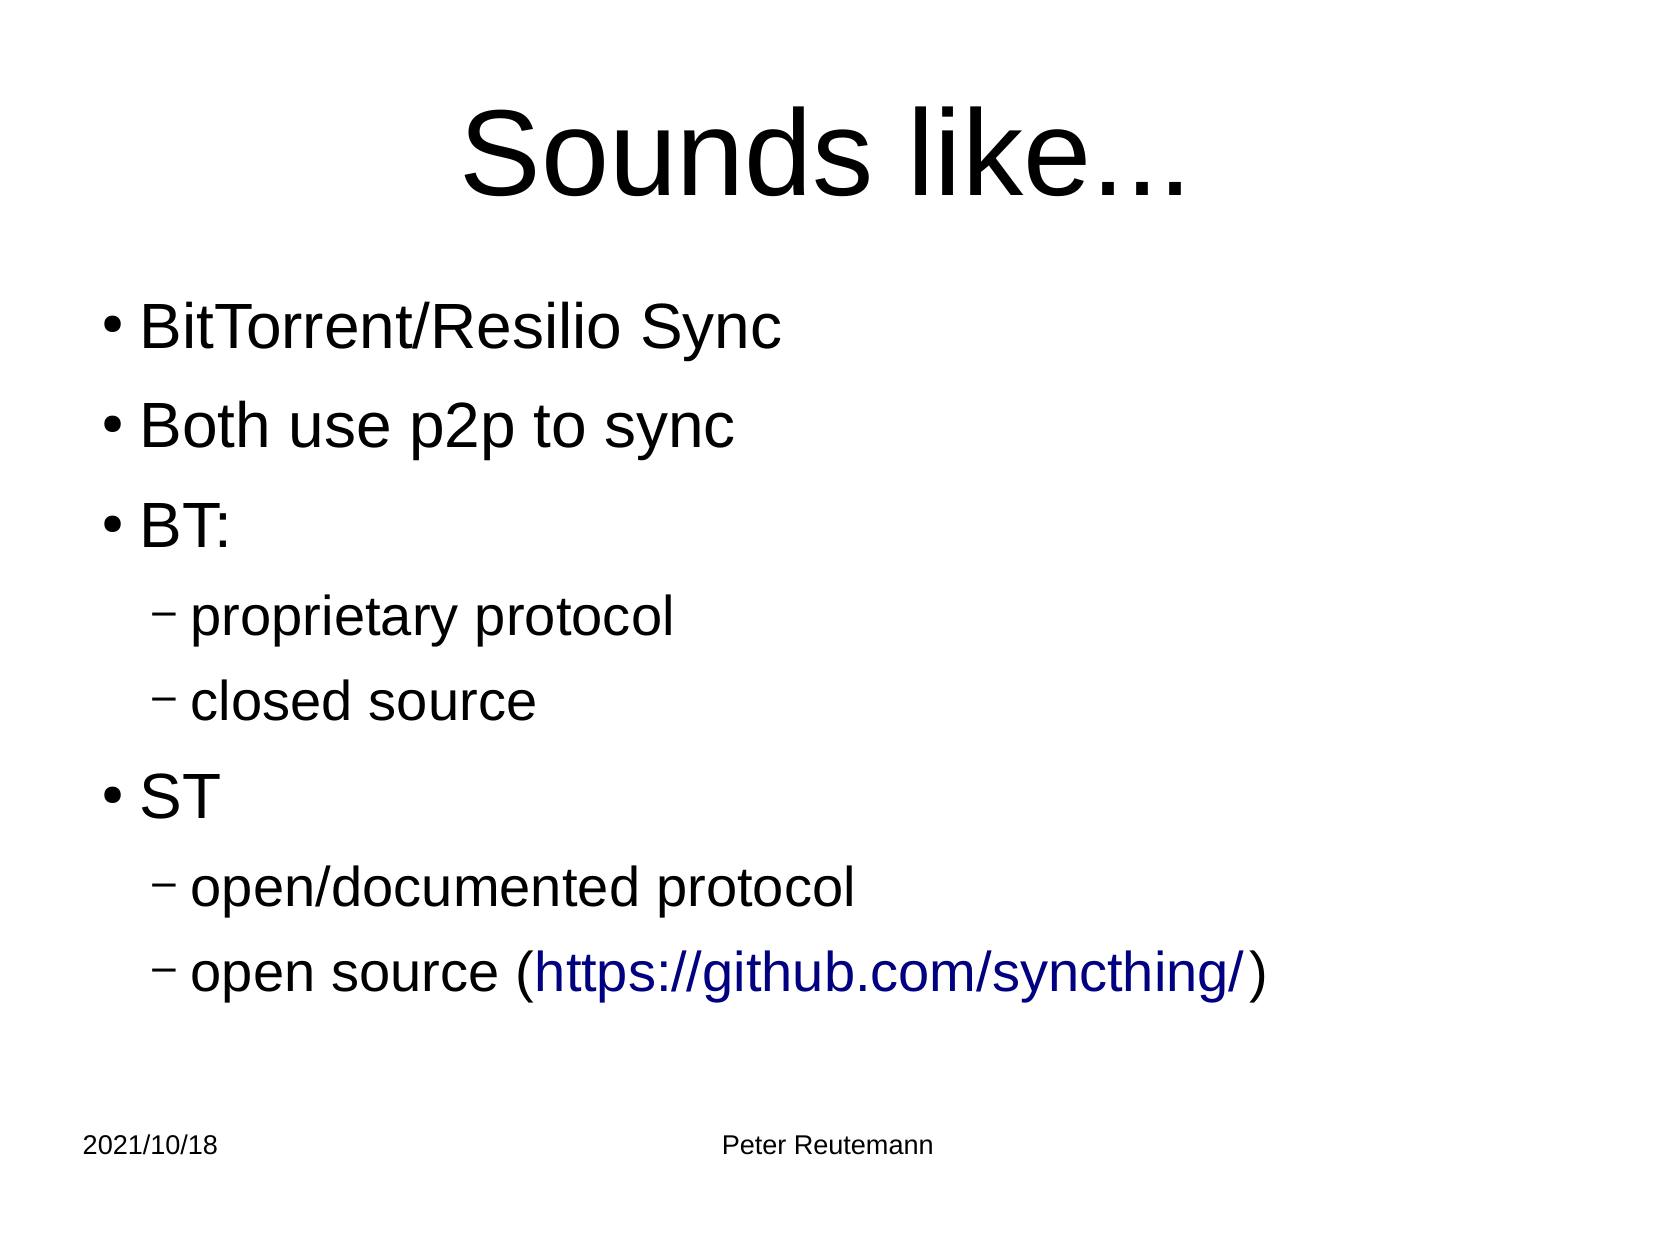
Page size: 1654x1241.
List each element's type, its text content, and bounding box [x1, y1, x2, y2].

title Sounds like... [82, 49, 1571, 257]
list BitTorrent/Resilio Sync Both use p2p to sync BT: proprietary protocol closed source ST open/documented protocol open source (https://github.com/syncthing/) [88, 290, 1577, 1010]
